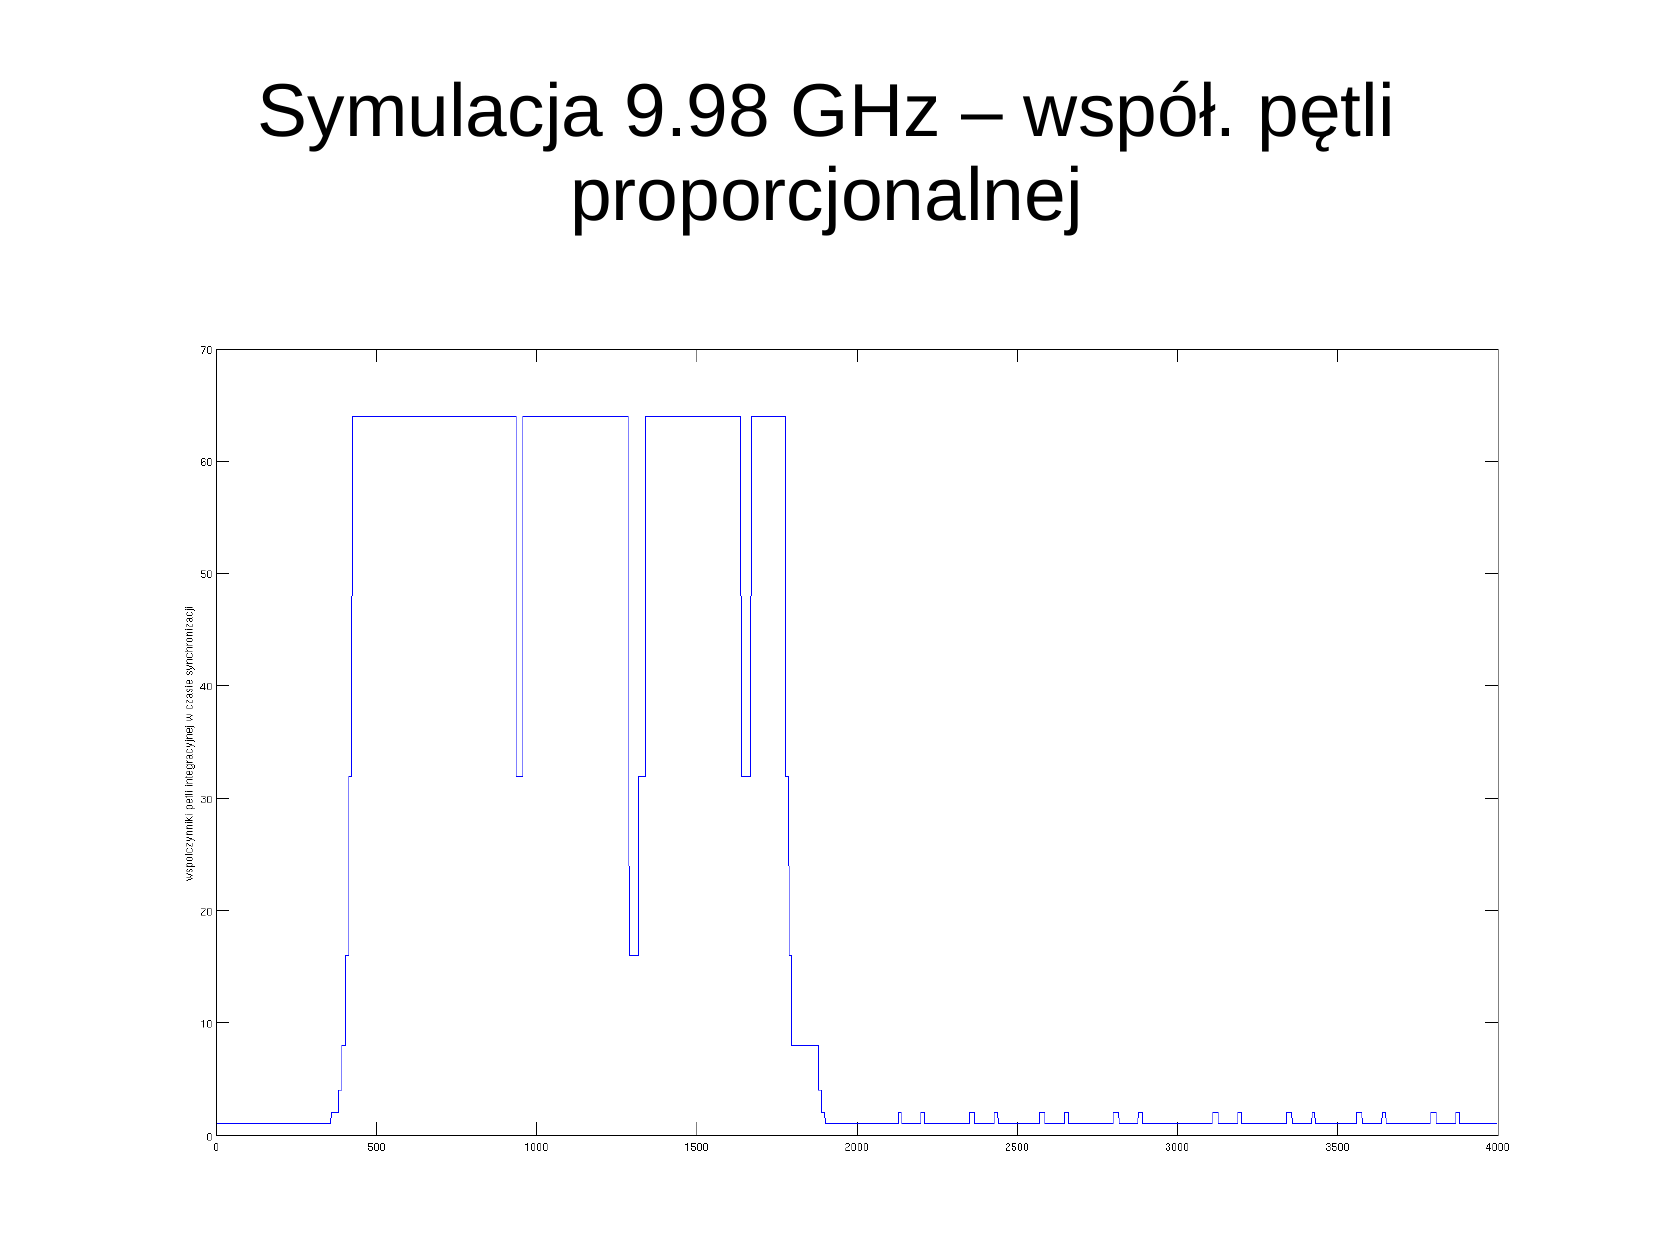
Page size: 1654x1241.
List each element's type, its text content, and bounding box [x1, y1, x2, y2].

title Symulacja 9.98 GHz – współ. pętli proporcjonalnej [82, 49, 1571, 257]
picture [0, 276, 1654, 1241]
